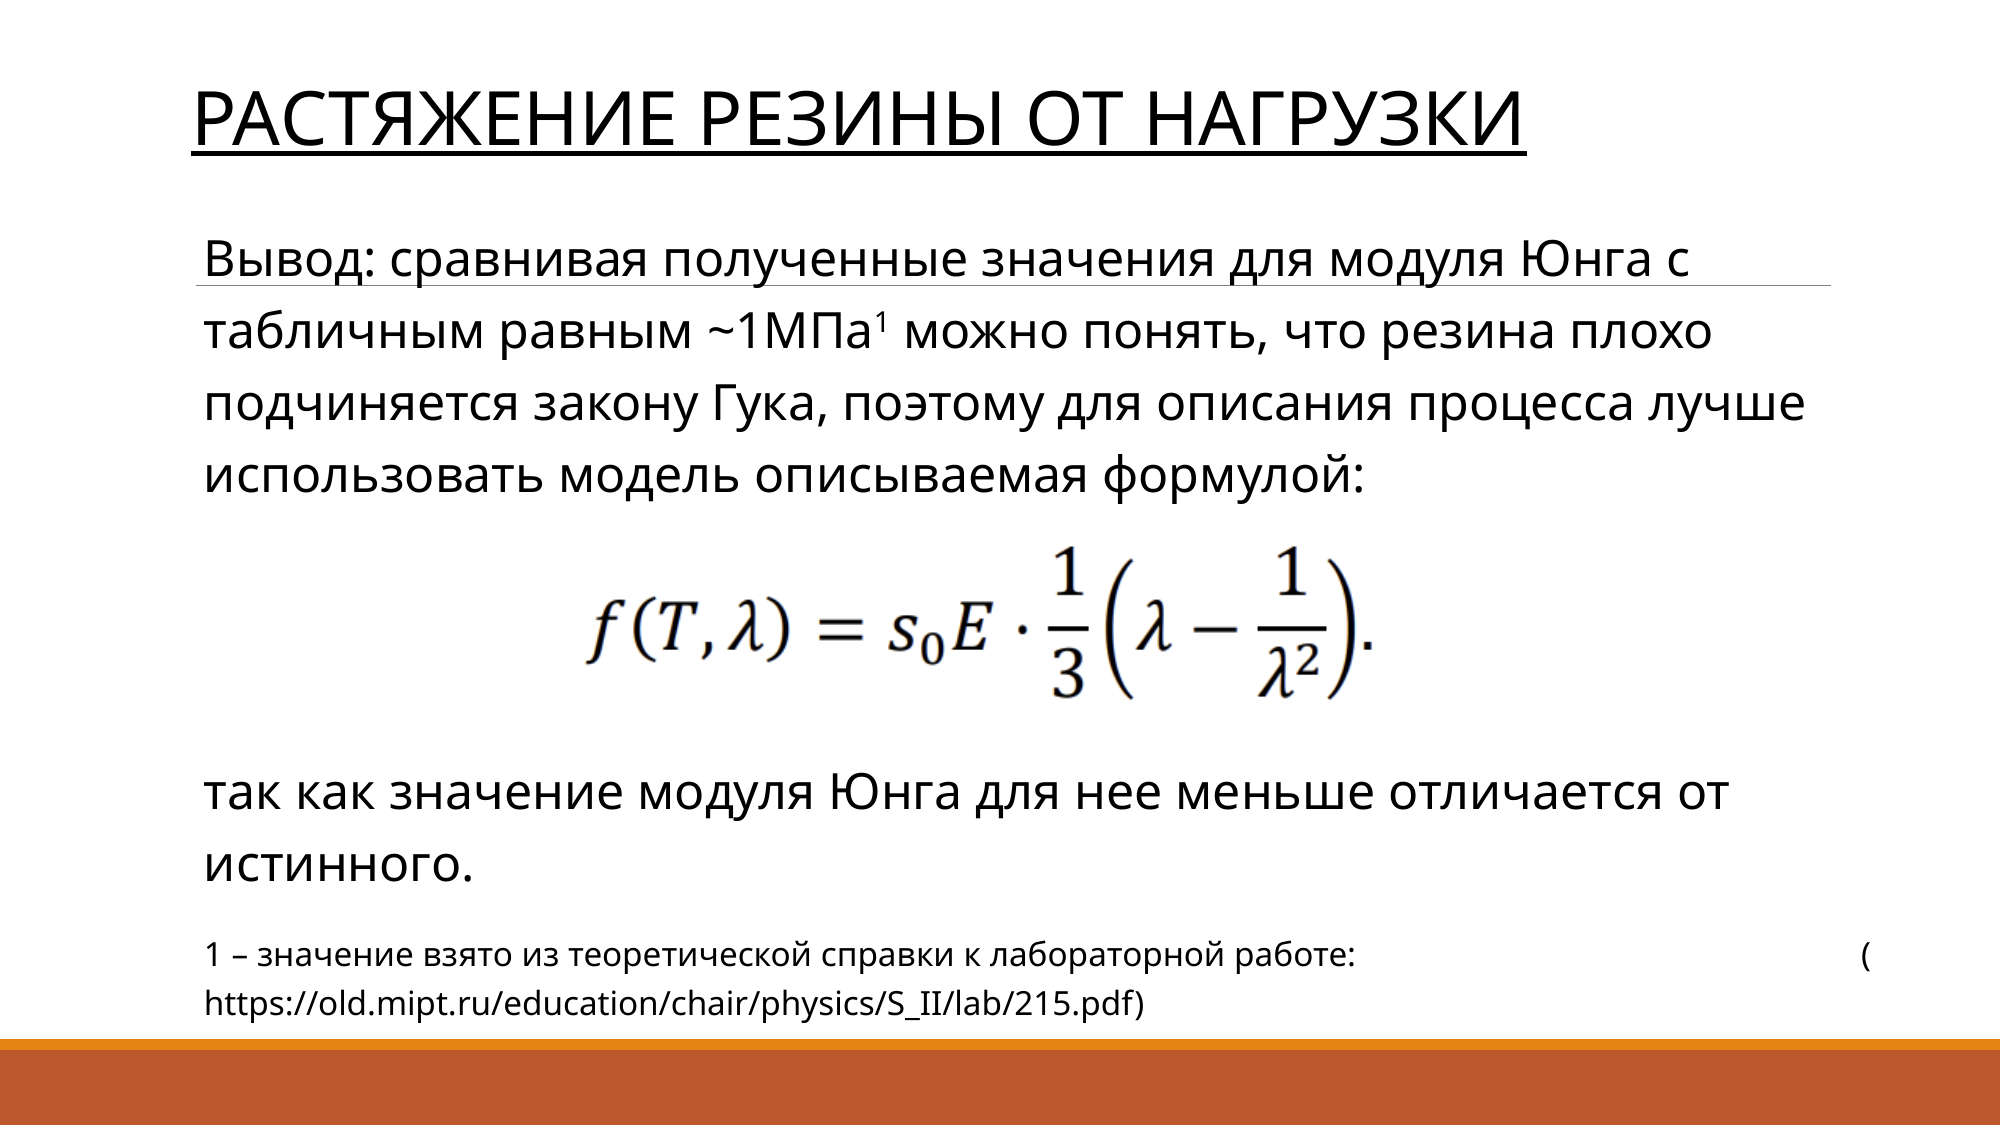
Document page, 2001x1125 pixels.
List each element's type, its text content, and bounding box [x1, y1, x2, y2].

title Растяжение резины от нагрузки [176, 0, 1802, 206]
list Вывод: сравнивая полученные значения для модуля Юнга с табличным равным ~1МПа1 можно понять, что резина плохо подчиняется закону Гука, поэтому для описания процесса лучше использовать модель описываемая формулой: так как значение модуля Юнга для нее меньше отличается от истинного. 1 – значение взято из теоретической справки к лабораторной работе: (https://old.mipt.ru/education/chair/physics/S_II/lab/215.pdf) [118, 206, 1890, 1034]
picture [566, 537, 1394, 712]
